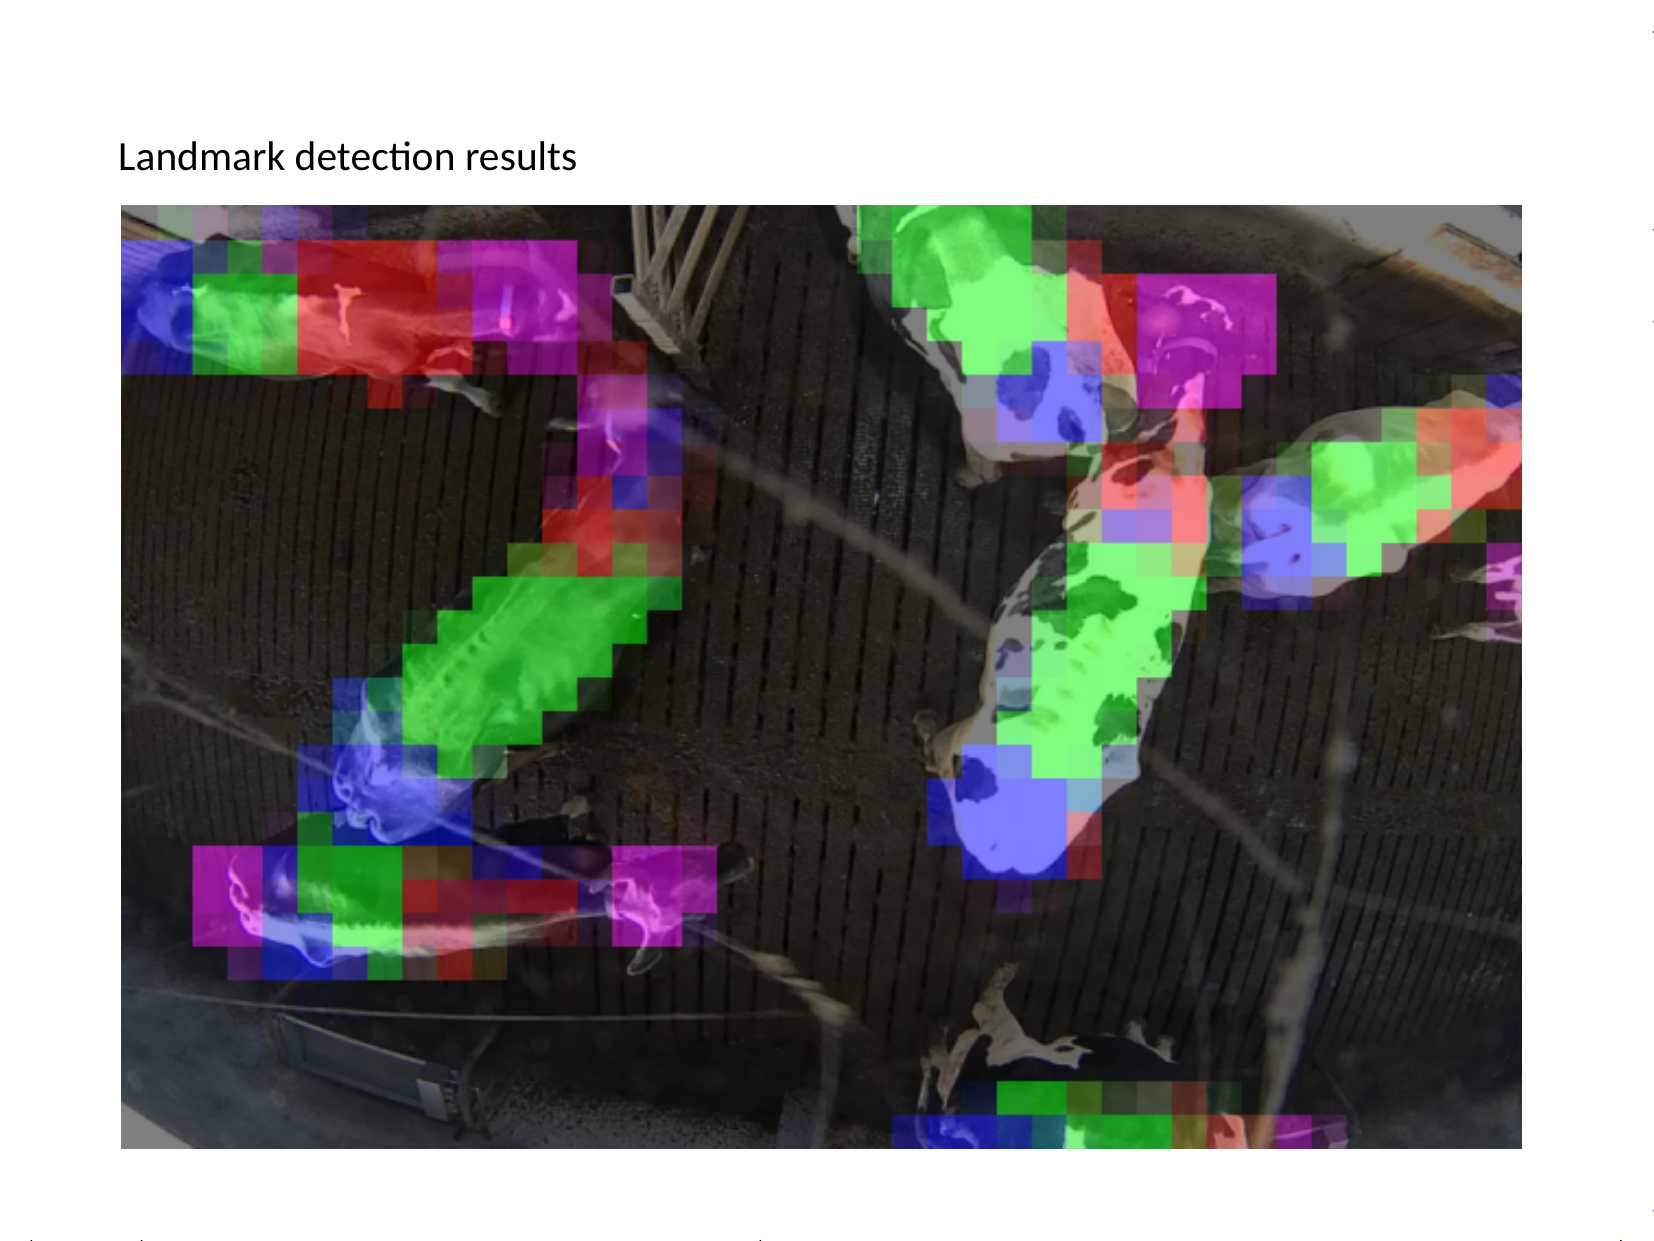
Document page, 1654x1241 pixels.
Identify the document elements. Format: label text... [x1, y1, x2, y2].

title Landmark detection results [118, 51, 1516, 259]
picture [121, 205, 1522, 1149]
